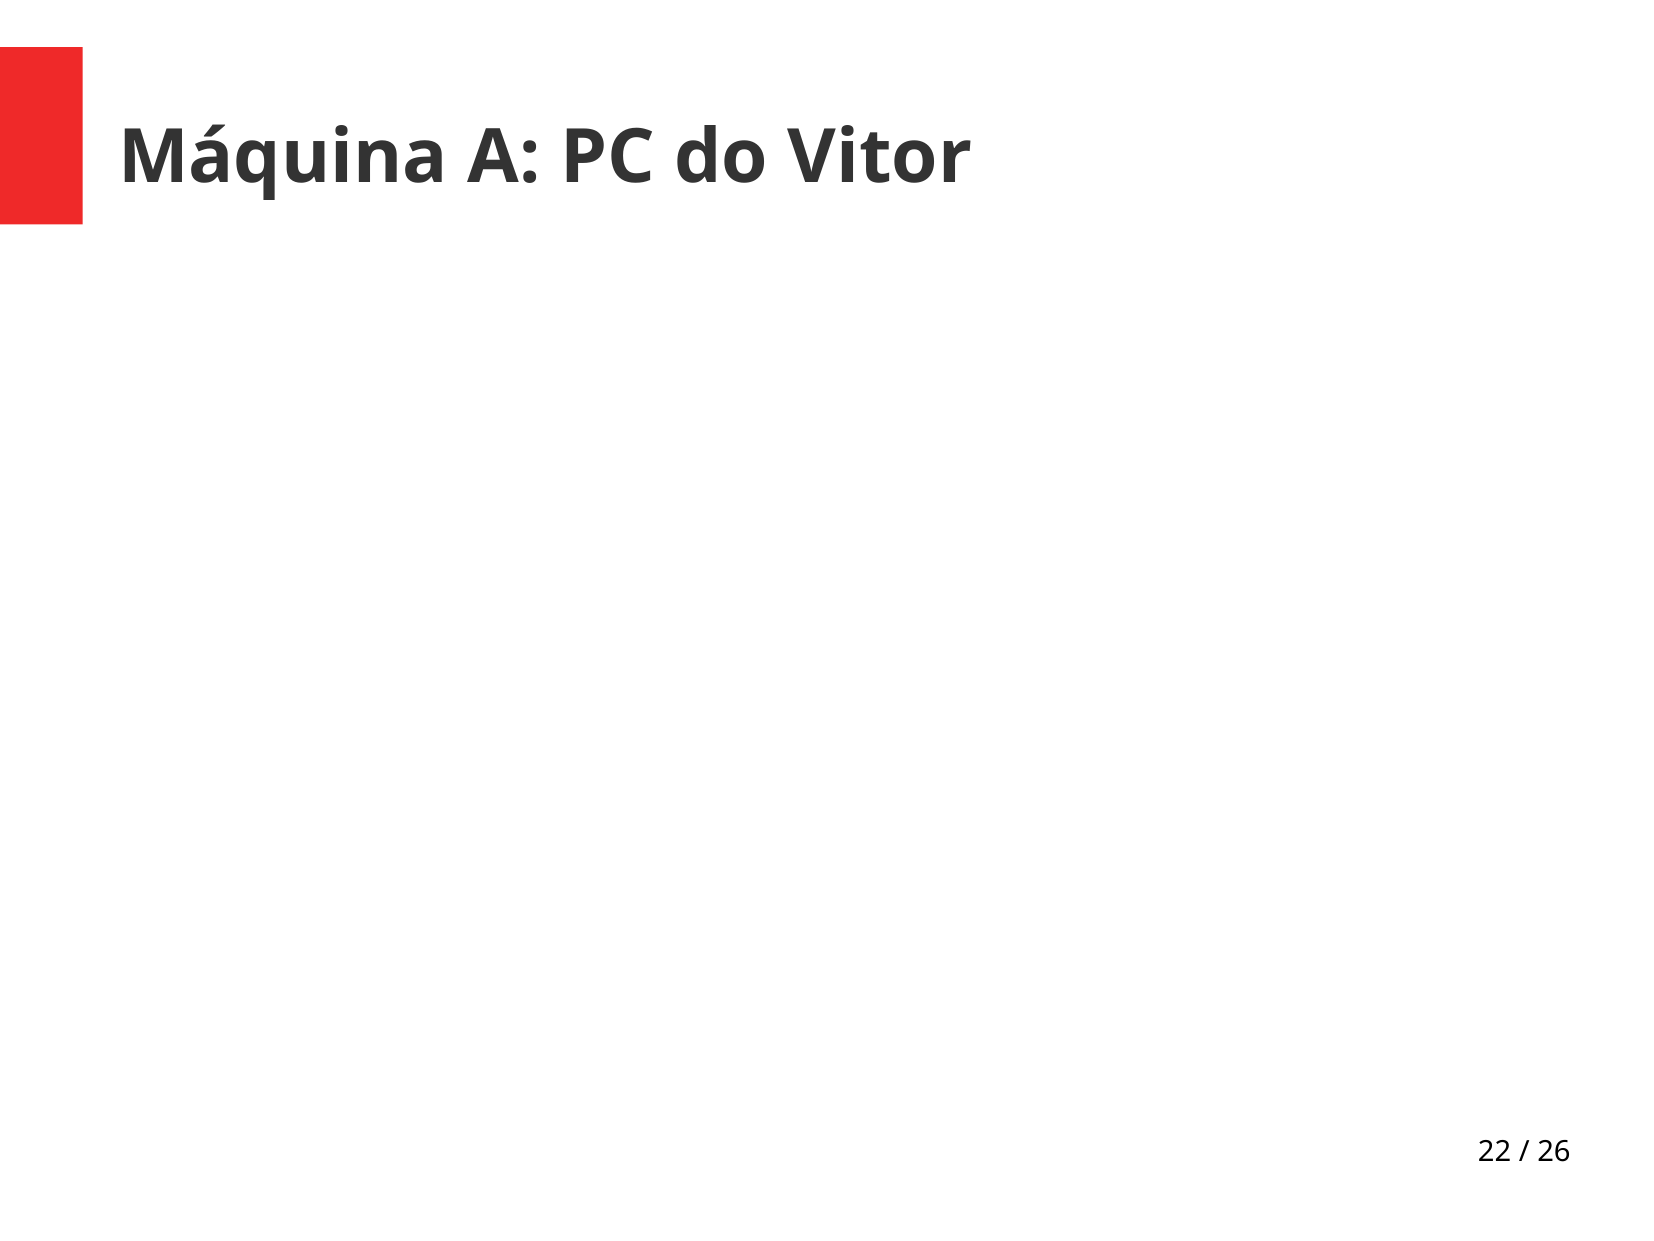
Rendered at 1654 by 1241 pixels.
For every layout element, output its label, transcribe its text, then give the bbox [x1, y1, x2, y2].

title Máquina A: PC do Vitor [118, 49, 1571, 257]
